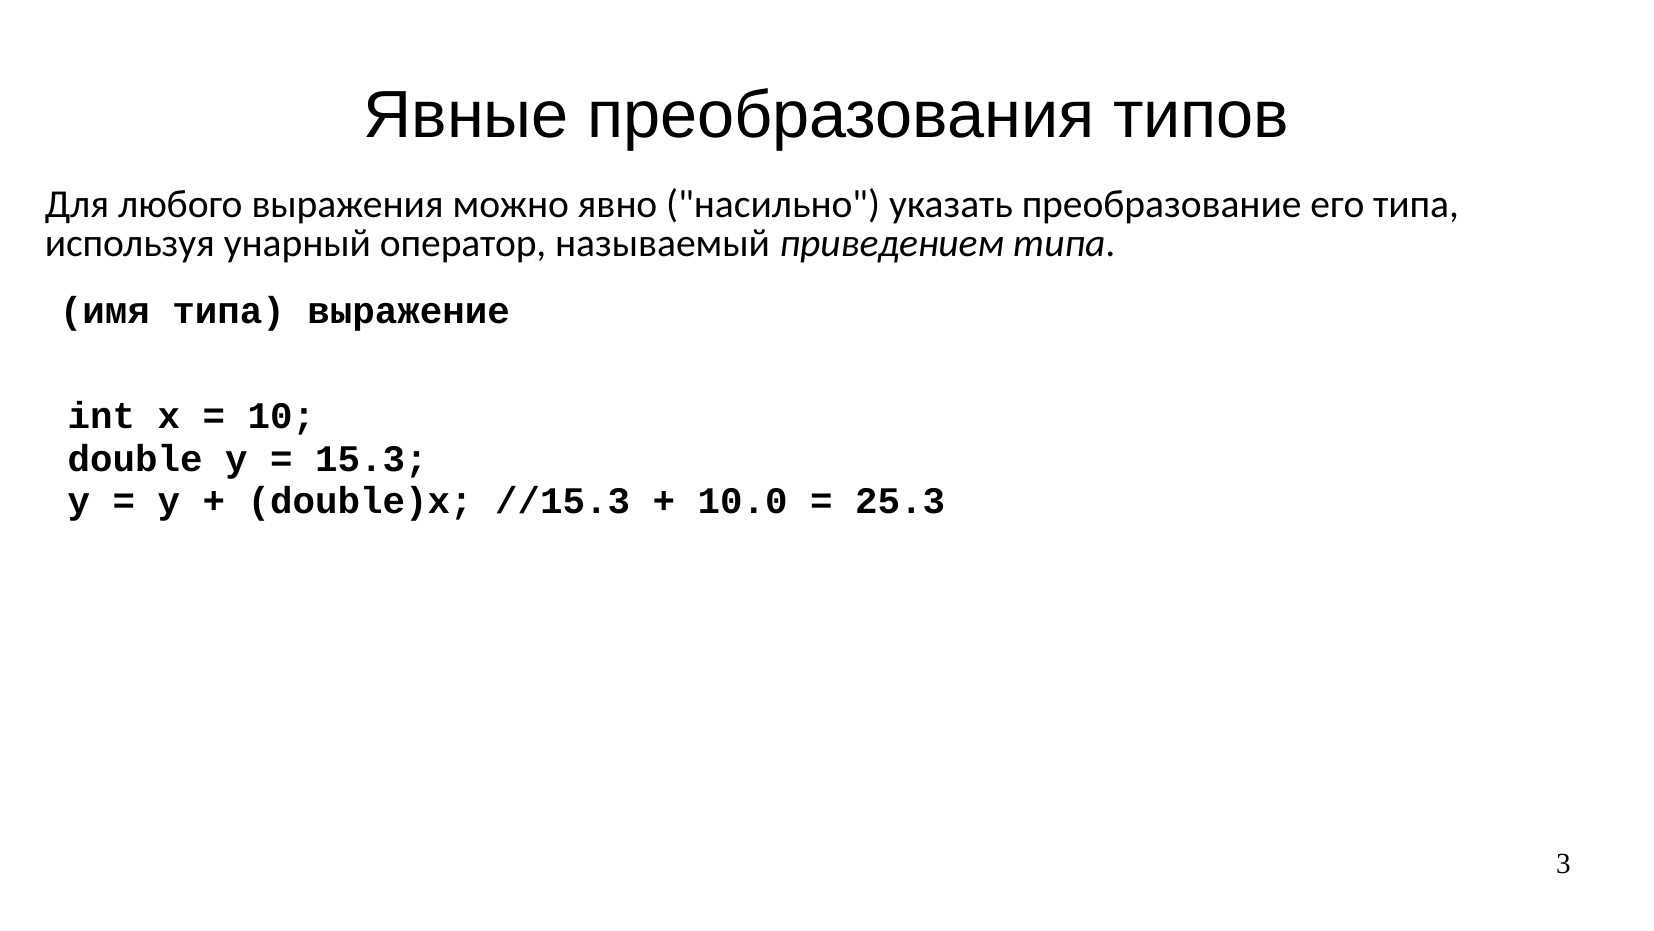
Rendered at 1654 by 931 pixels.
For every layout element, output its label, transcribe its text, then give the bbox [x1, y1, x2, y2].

text_box (имя типа) выражение [45, 285, 548, 343]
title Явные преобразования типов [82, 37, 1571, 193]
text_box Для любого выражения можно явно ("насильно") указать преобразование его типа, используя унарный оператор, называемый приведением типа. [30, 180, 1561, 275]
text_box int x = 10; double y = 15.3; y = y + (double)x; //15.3 + 10.0 = 25.3 [52, 390, 1021, 556]
